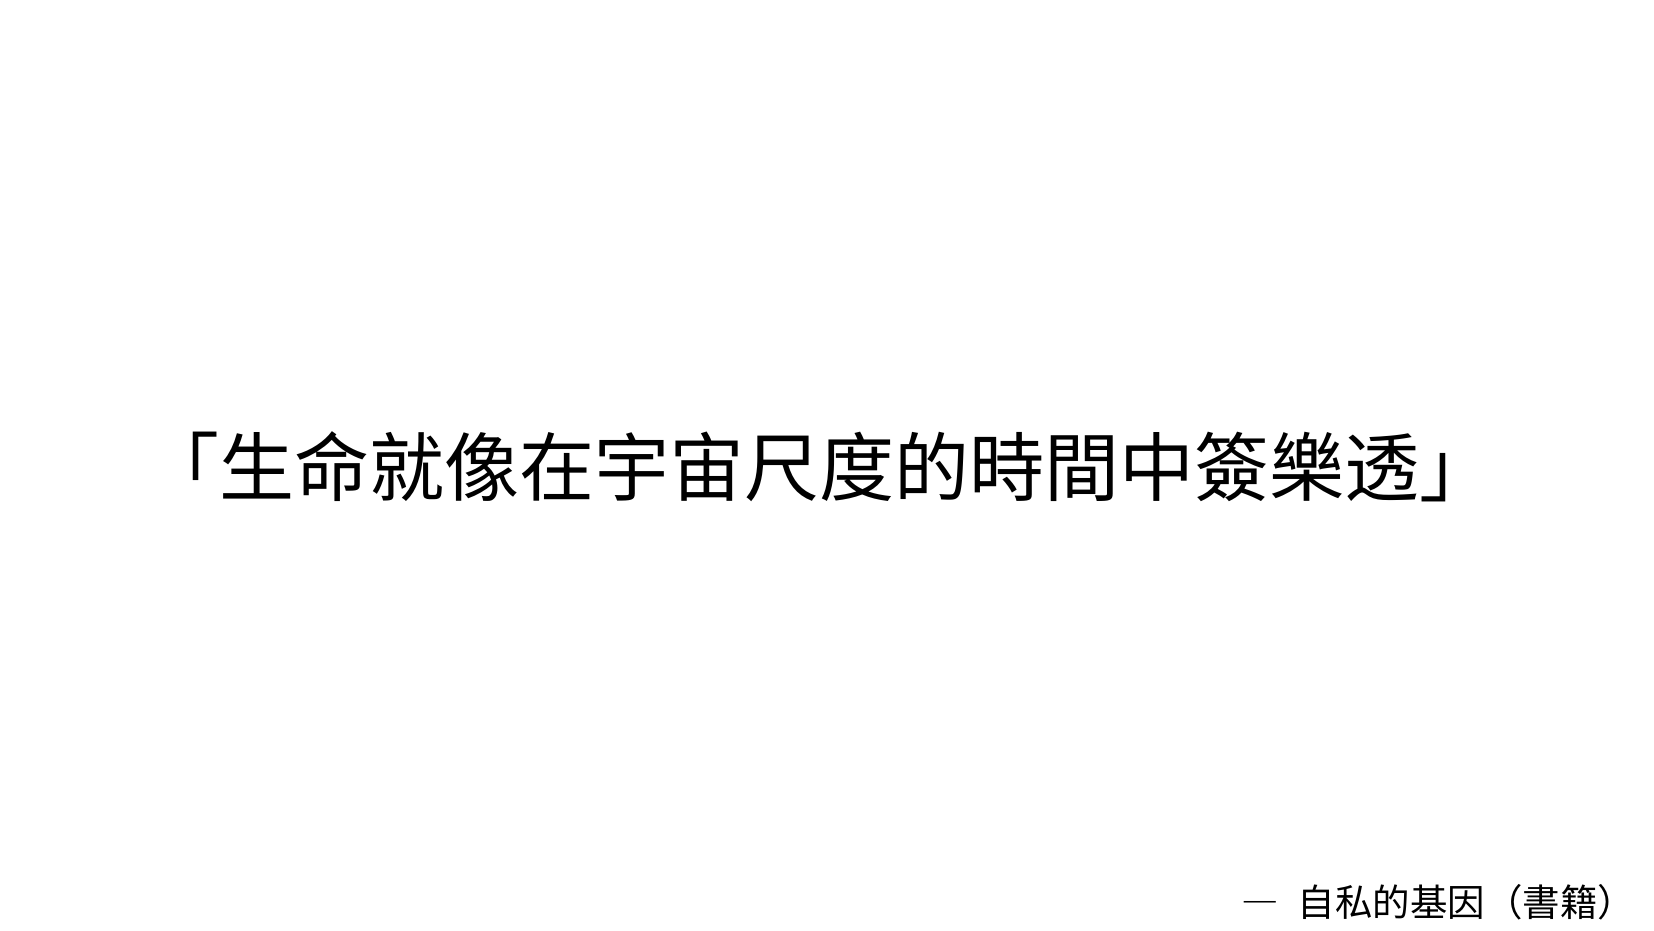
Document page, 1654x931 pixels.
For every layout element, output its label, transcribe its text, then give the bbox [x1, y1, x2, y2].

title 「生命就像在宇宙尺度的時間中簽樂透」 [75, 384, 1564, 541]
text_box — 自私的基因（書籍） [1080, 865, 1651, 931]
